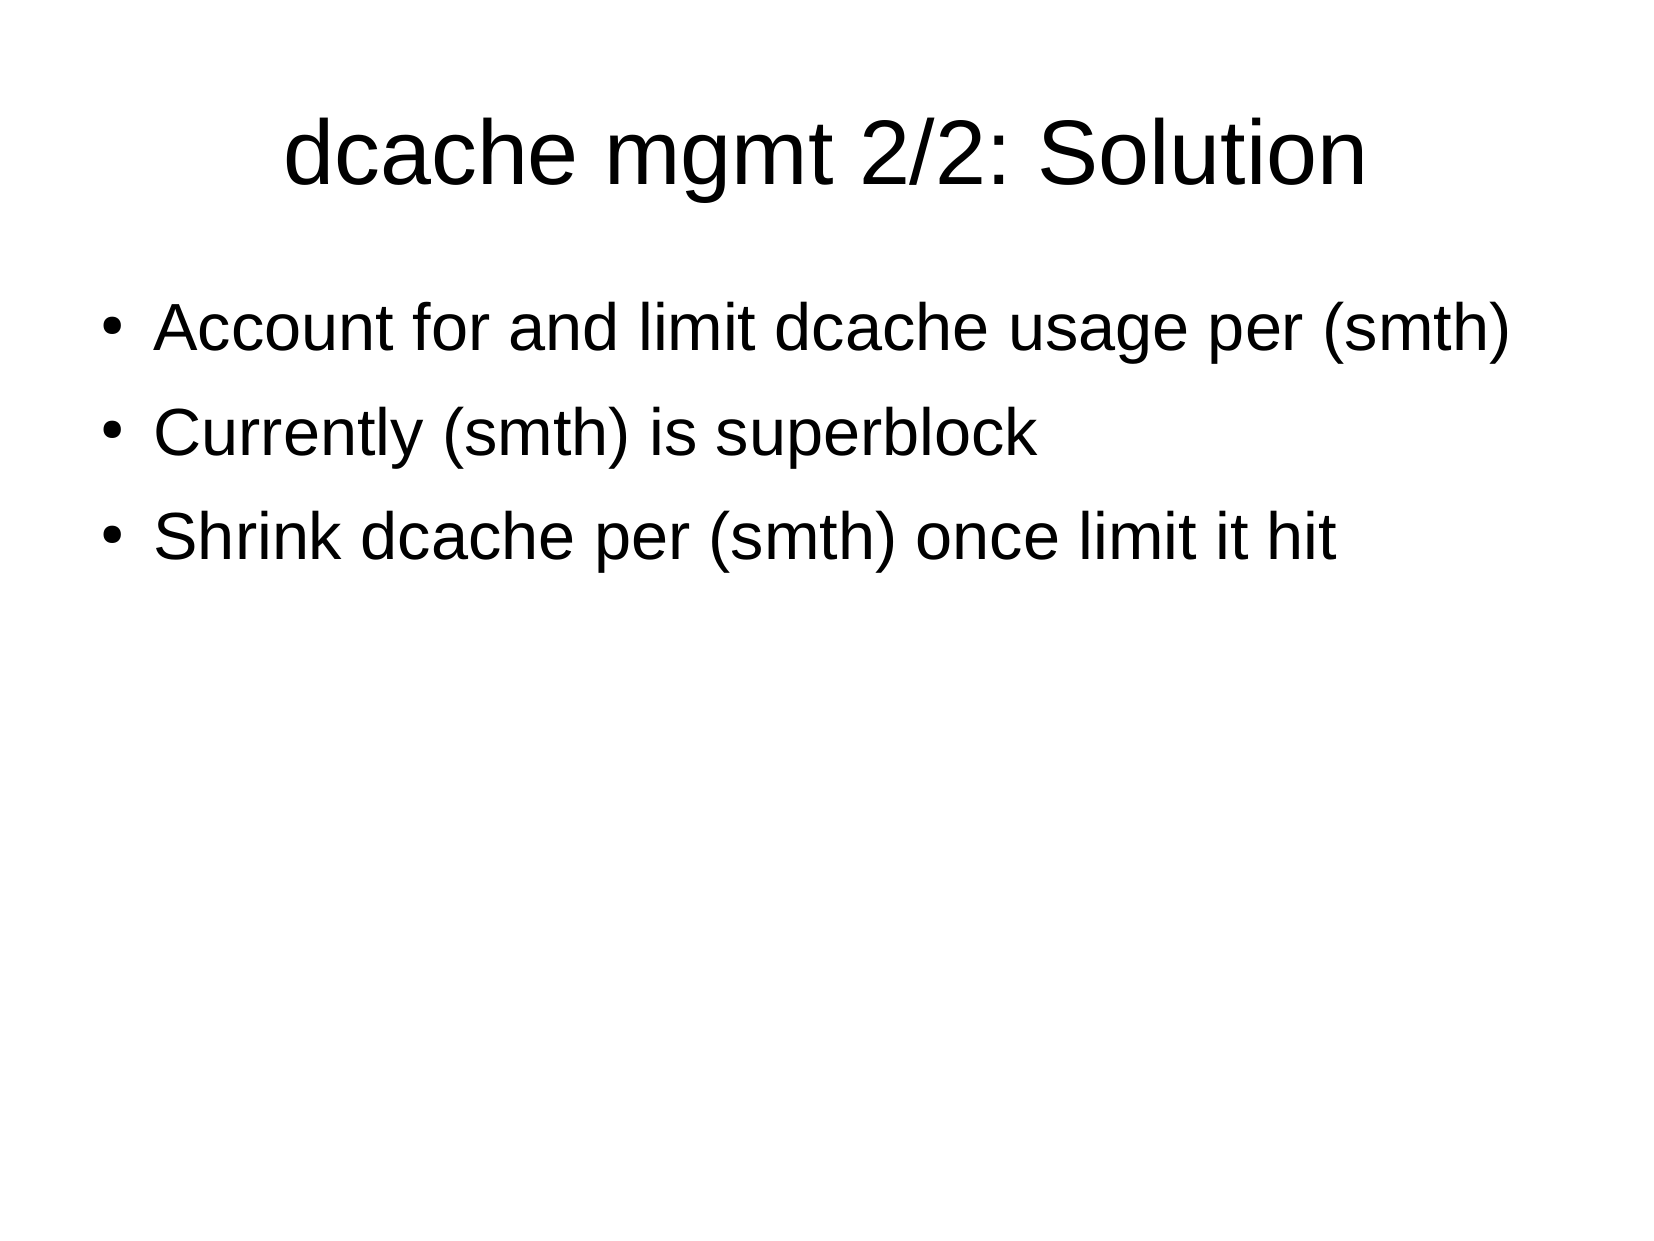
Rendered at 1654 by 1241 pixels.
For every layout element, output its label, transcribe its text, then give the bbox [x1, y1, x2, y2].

list Account for and limit dcache usage per (smth) Currently (smth) is superblock Shrink dcache per (smth) once limit it hit [82, 290, 1571, 1109]
title dcache mgmt 2/2: Solution [82, 49, 1571, 257]
